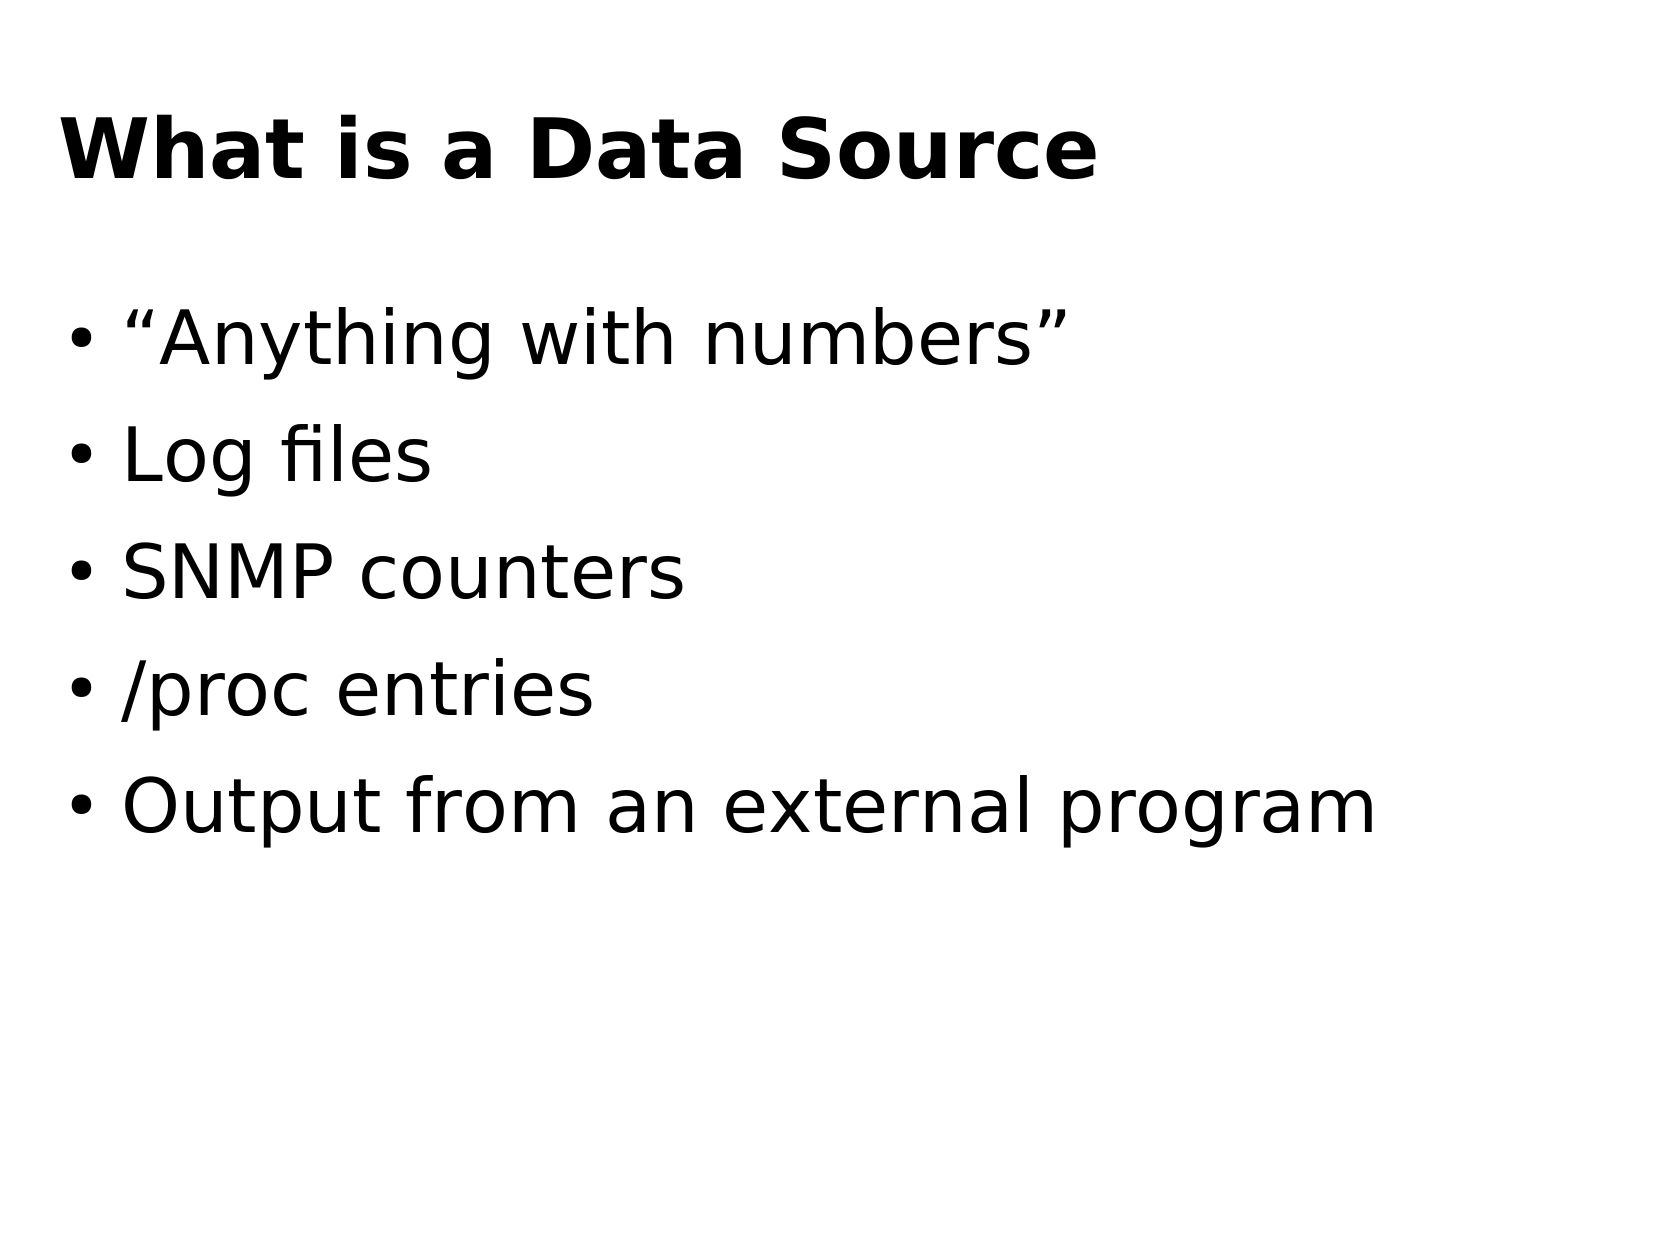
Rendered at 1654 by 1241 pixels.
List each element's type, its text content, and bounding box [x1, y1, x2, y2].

title What is a Data Source [59, 75, 1607, 225]
list “Anything with numbers” Log files SNMP counters /proc entries Output from an external program [50, 295, 1571, 1099]
